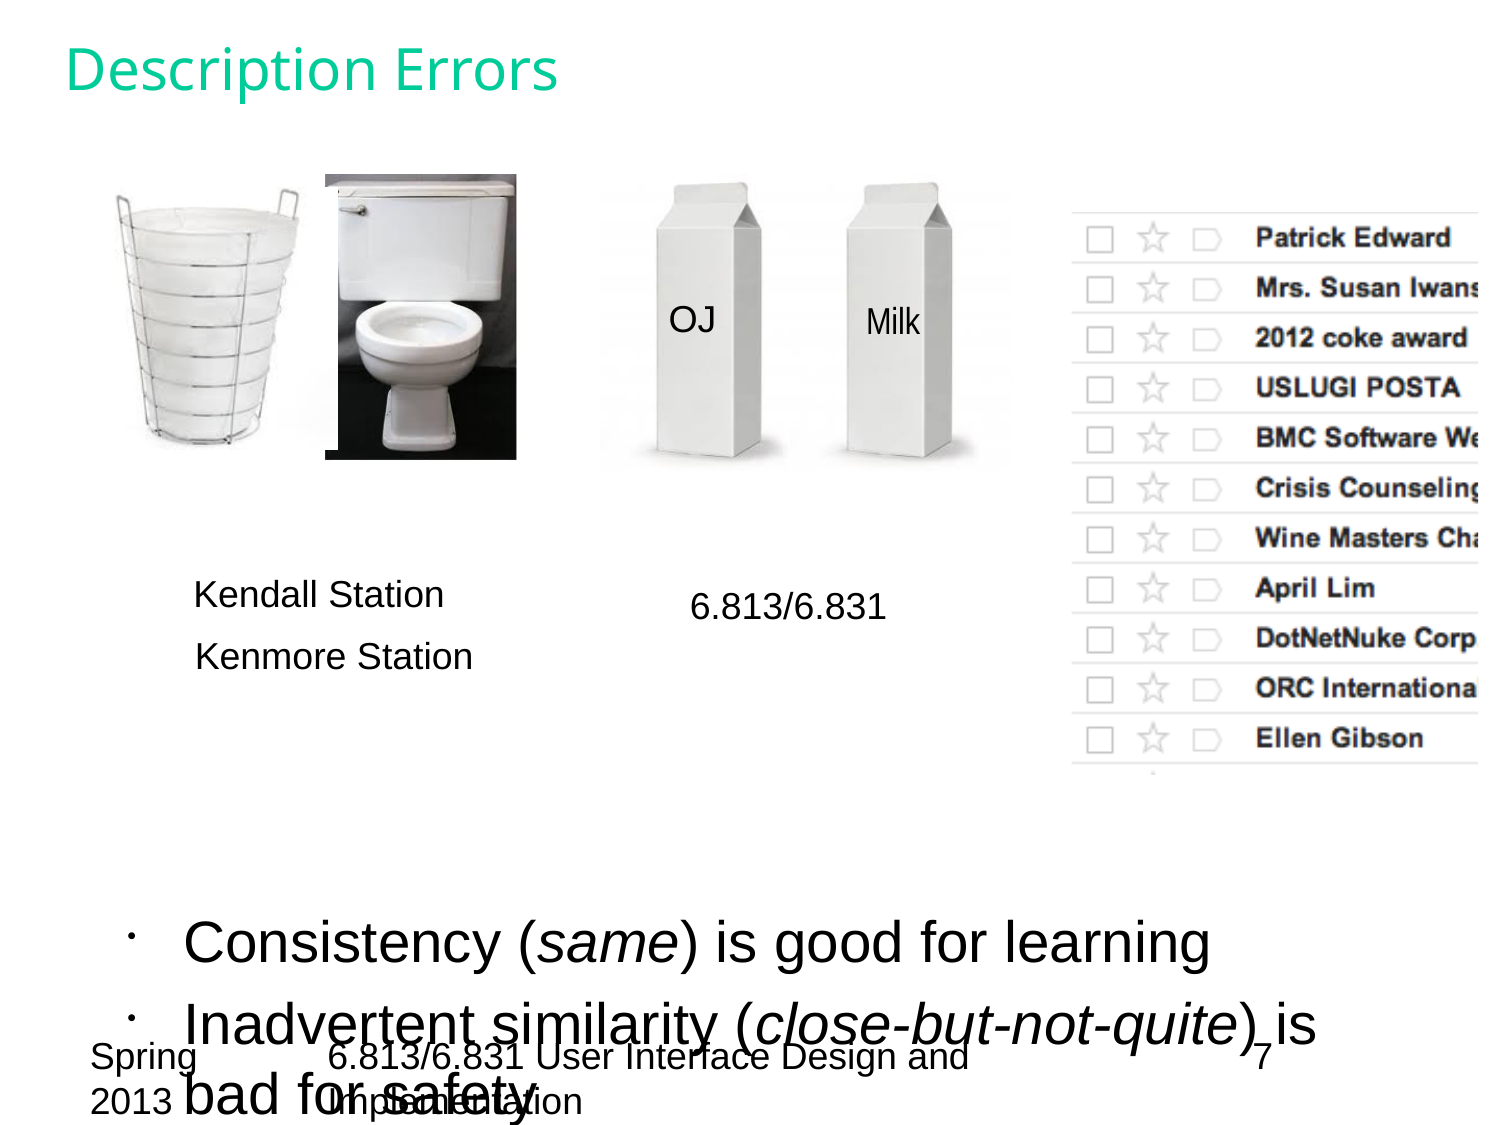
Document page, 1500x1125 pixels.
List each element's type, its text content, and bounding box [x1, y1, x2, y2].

picture [75, 174, 517, 461]
list Consistency (same) is good for learning Inadvertent similarity (close-but-not-quite) is bad for safety [112, 162, 1388, 1000]
text_box Kendall Station [178, 562, 460, 623]
title Description Errors [50, 24, 1438, 150]
slide_number Spring 2013 [75, 1024, 300, 1103]
text_box Kenmore Station [180, 624, 489, 685]
footer 6.813/6.831 User Interface Design and Implementation [312, 1024, 1225, 1103]
slide_number <number> [1237, 1024, 1425, 1103]
picture [600, 174, 1013, 471]
text_box OJ [653, 287, 732, 348]
text_box 6.813/6.831 [675, 574, 903, 635]
picture [1062, 212, 1479, 775]
text_box Milk [851, 289, 936, 350]
